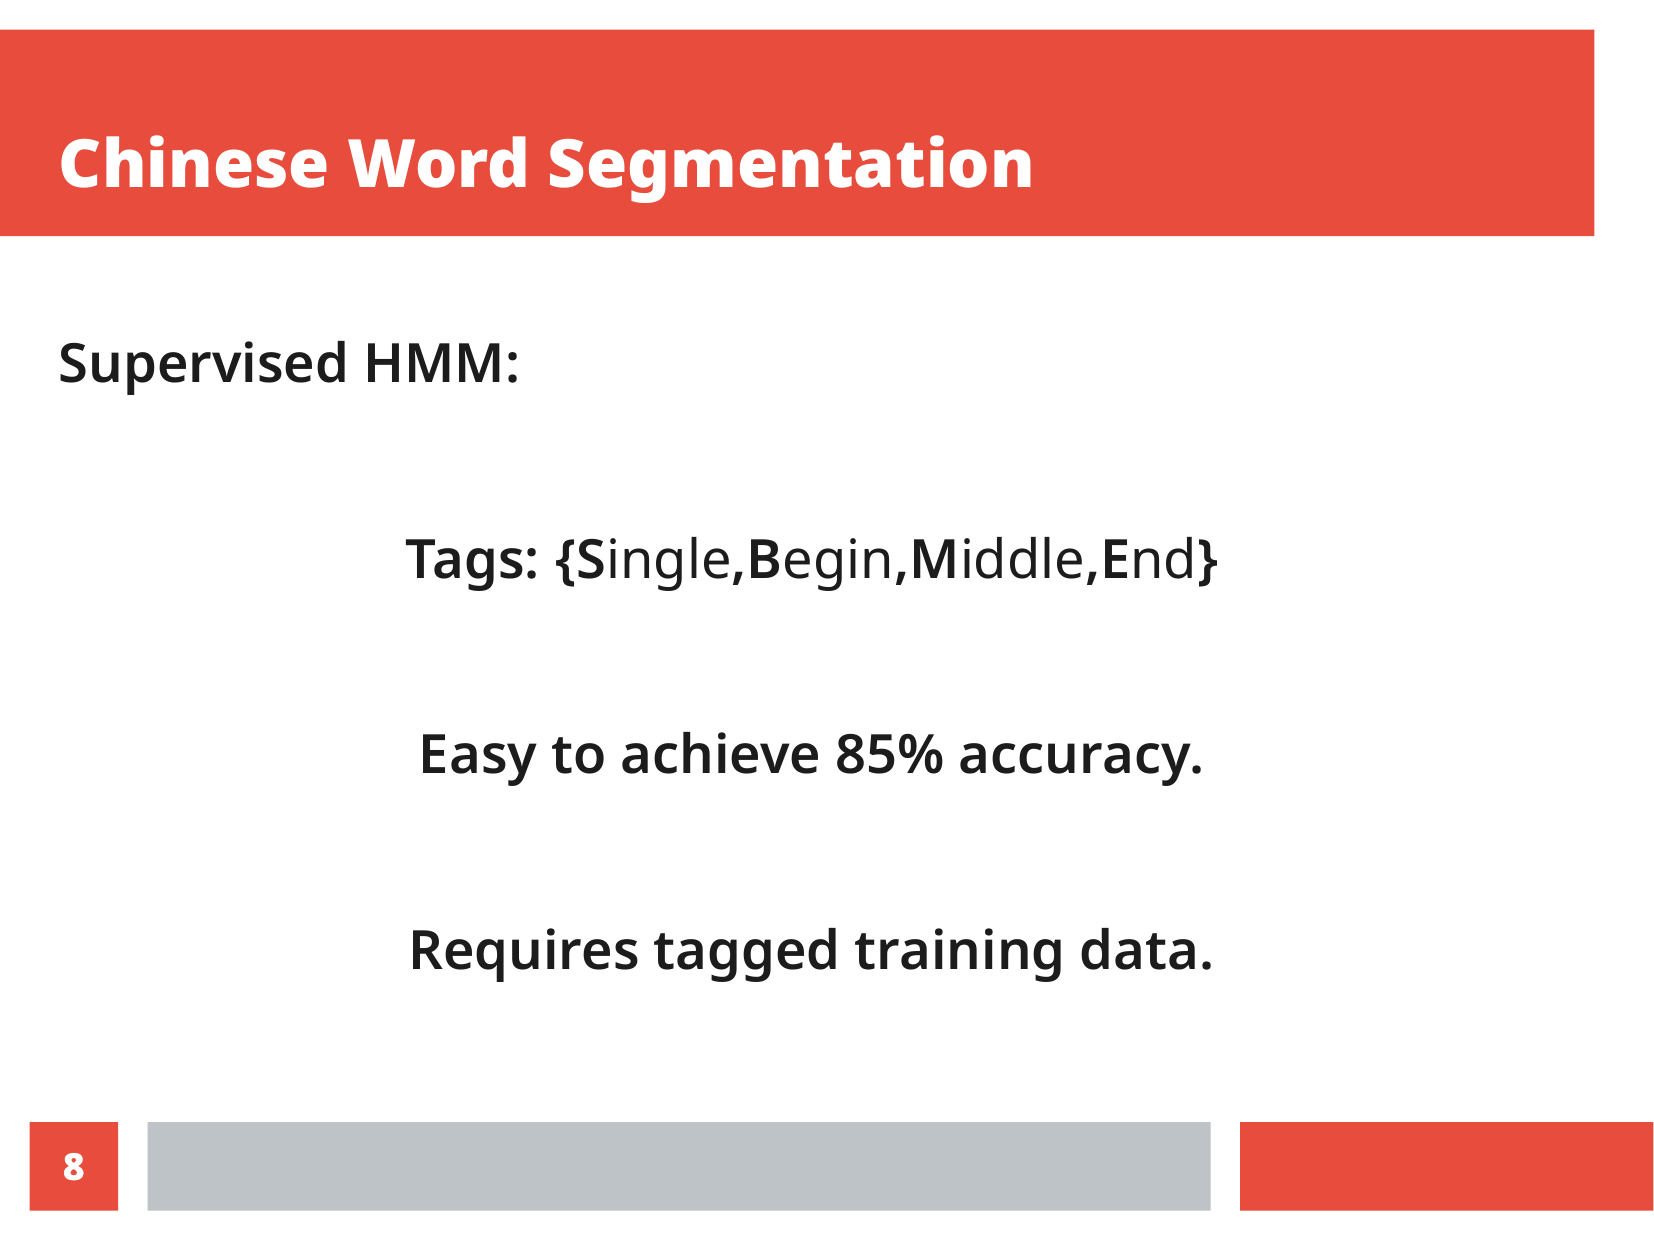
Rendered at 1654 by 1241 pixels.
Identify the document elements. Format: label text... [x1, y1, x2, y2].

list Supervised HMM: Tags: {Single,Begin,Middle,End} Easy to achieve 85% accuracy. Requires tagged training data. [59, 324, 1565, 1093]
title Chinese Word Segmentation [59, 59, 1595, 207]
